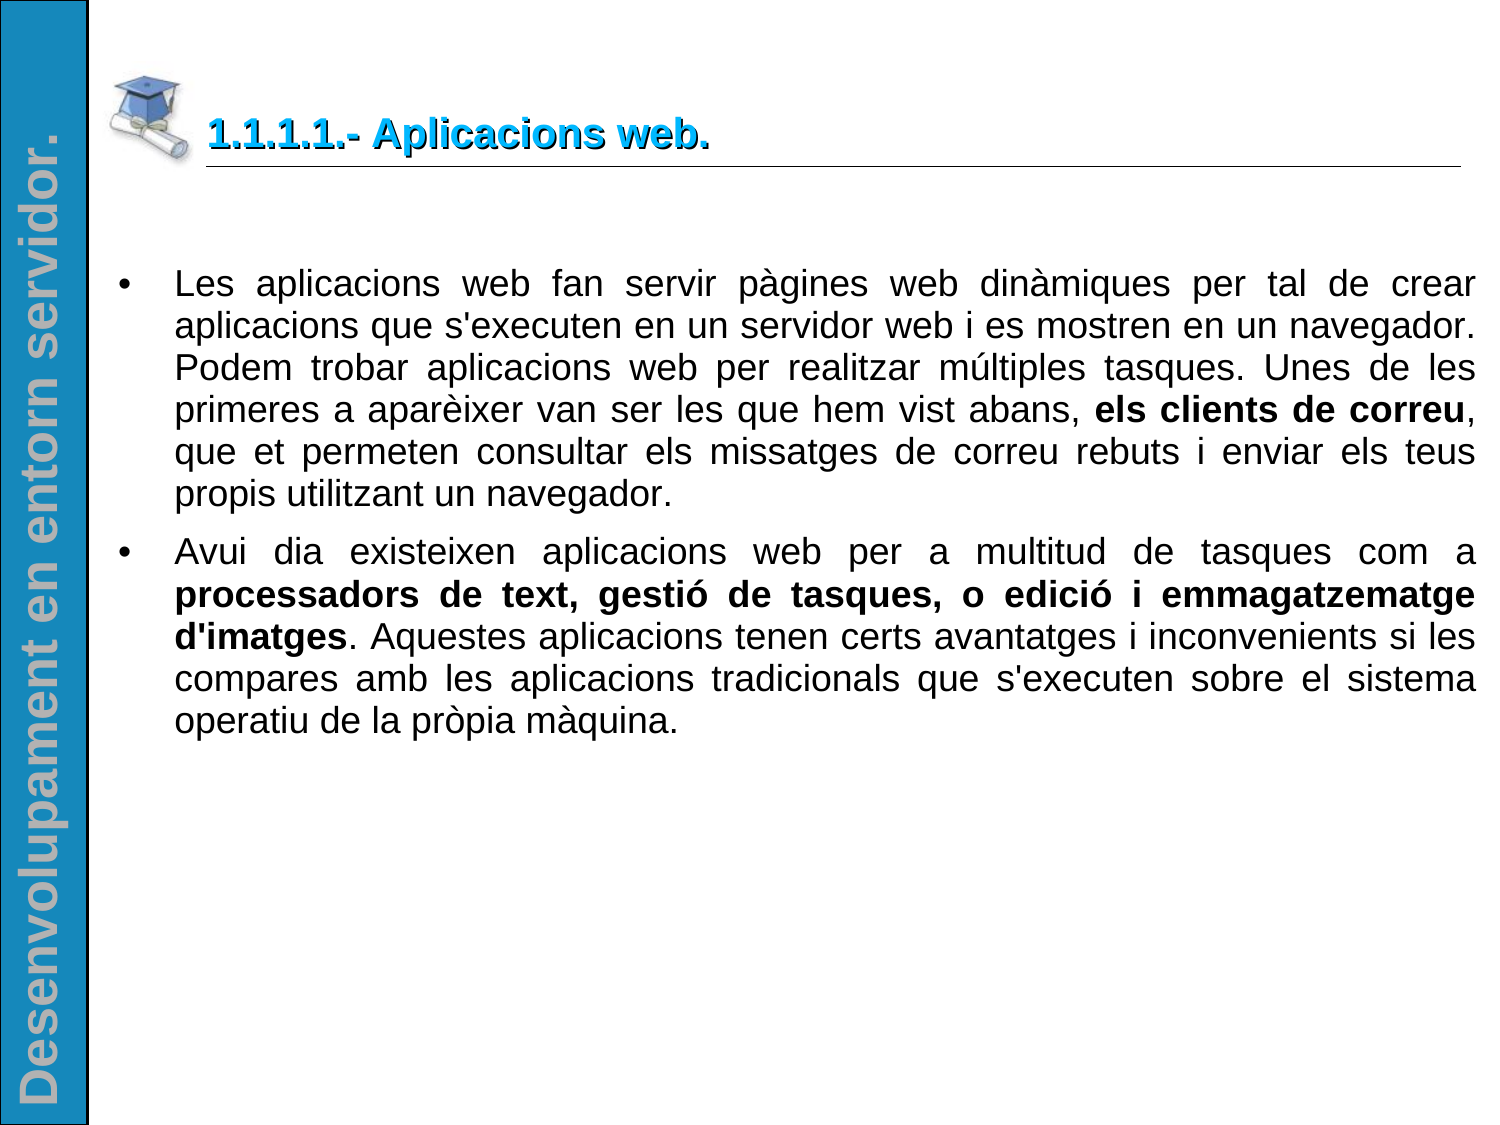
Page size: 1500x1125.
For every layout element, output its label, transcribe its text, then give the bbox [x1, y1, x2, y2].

title 1.1.1.1.- Aplicacions web. [206, 88, 1447, 178]
list Les aplicacions web fan servir pàgines web dinàmiques per tal de crear aplicacions que s'executen en un servidor web i es mostren en un navegador. Podem trobar aplicacions web per realitzar múltiples tasques. Unes de les primeres a aparèixer van ser les que hem vist abans, els clients de correu, que et permeten consultar els missatges de correu rebuts i enviar els teus propis utilitzant un navegador. Avui dia existeixen aplicacions web per a multitud de tasques com a processadors de text, gestió de tasques, o edició i emmagatzematge d'imatges. Aquestes aplicacions tenen certs avantatges i inconvenients si les compares amb les aplicacions tradicionals que s'executen sobre el sistema operatiu de la pròpia màquina. [118, 262, 1477, 1006]
picture [93, 61, 206, 174]
